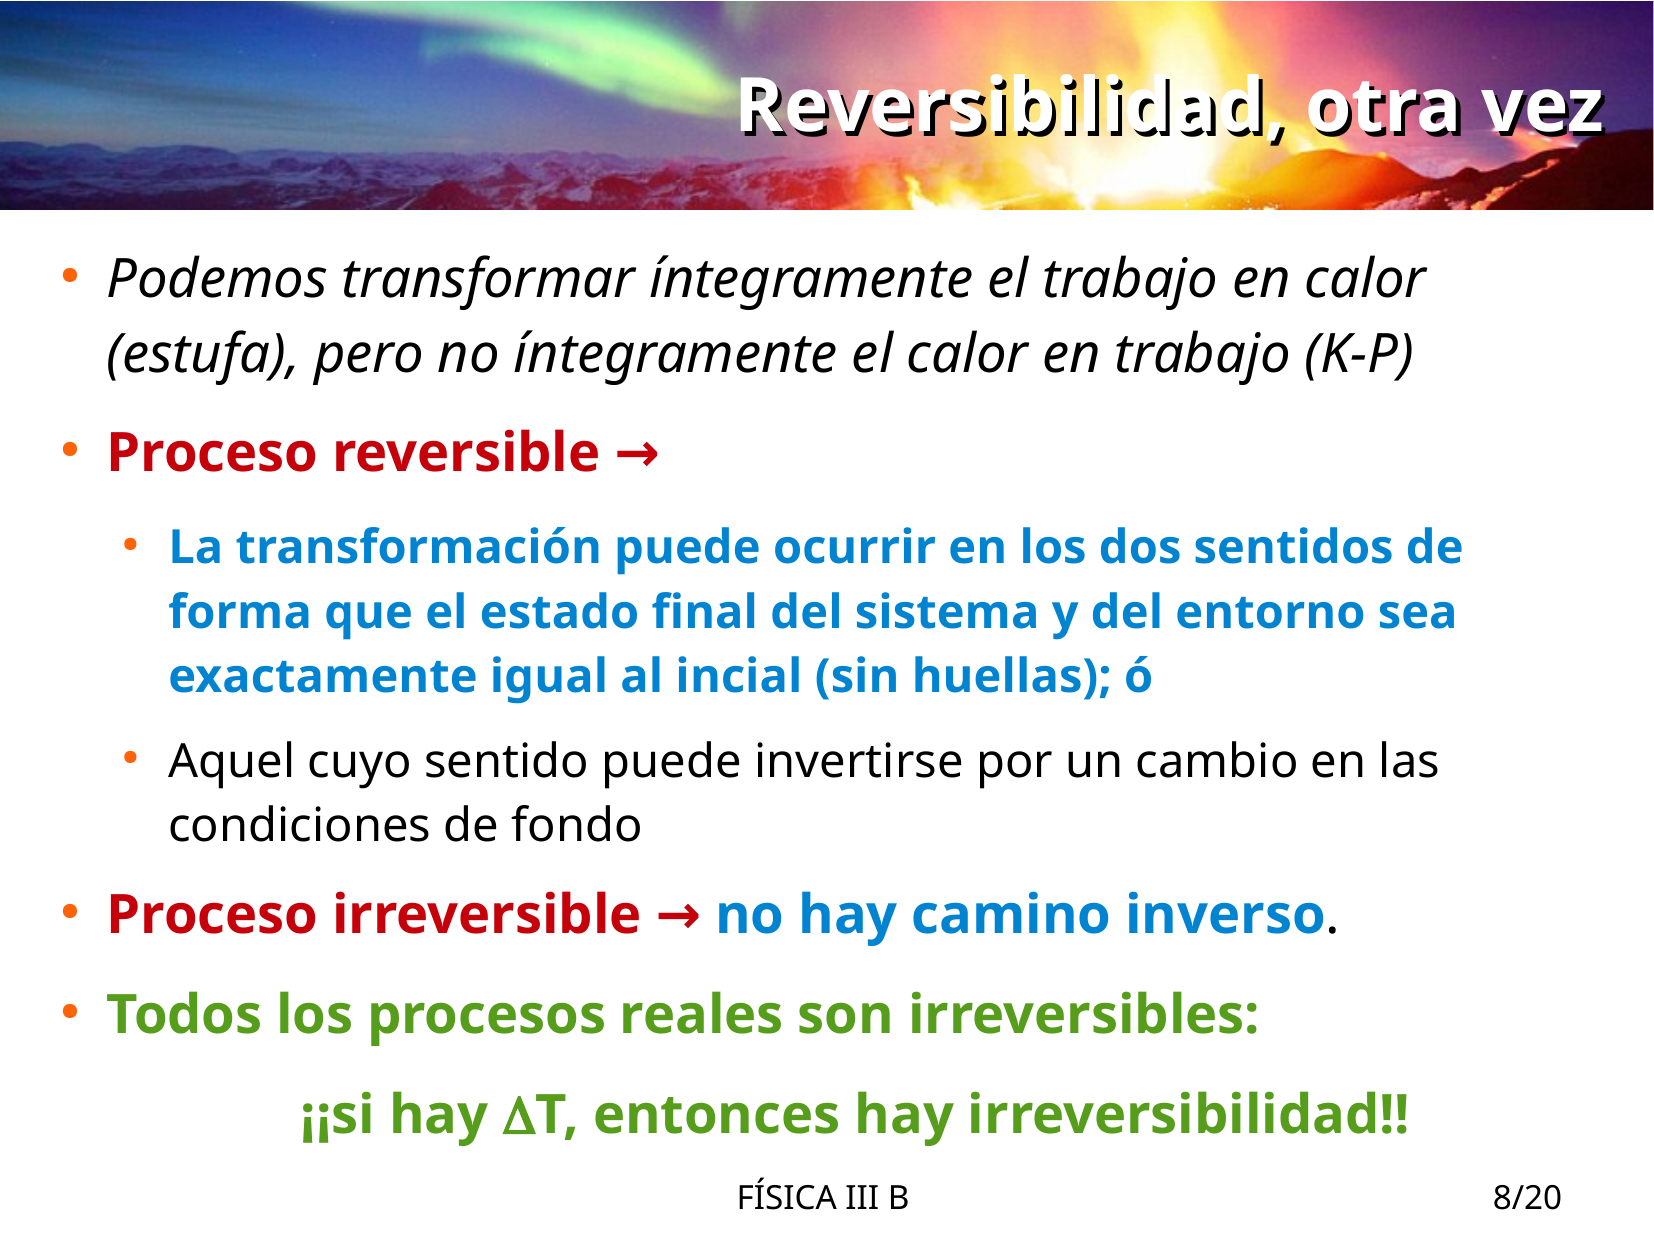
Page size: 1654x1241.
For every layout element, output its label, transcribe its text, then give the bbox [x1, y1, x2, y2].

picture [0, 1, 1654, 210]
list Podemos transformar íntegramente el trabajo en calor (estufa), pero no íntegramente el calor en trabajo (K-P) Proceso reversible → La transformación puede ocurrir en los dos sentidos de forma que el estado final del sistema y del entorno sea exactamente igual al incial (sin huellas); ó Aquel cuyo sentido puede invertirse por un cambio en las condiciones de fondo Proceso irreversible → no hay camino inverso. Todos los procesos reales son irreversibles: ¡¡si hay DT, entonces hay irreversibilidad!! [45, 240, 1606, 1156]
title Reversibilidad, otra vez [45, 15, 1606, 191]
